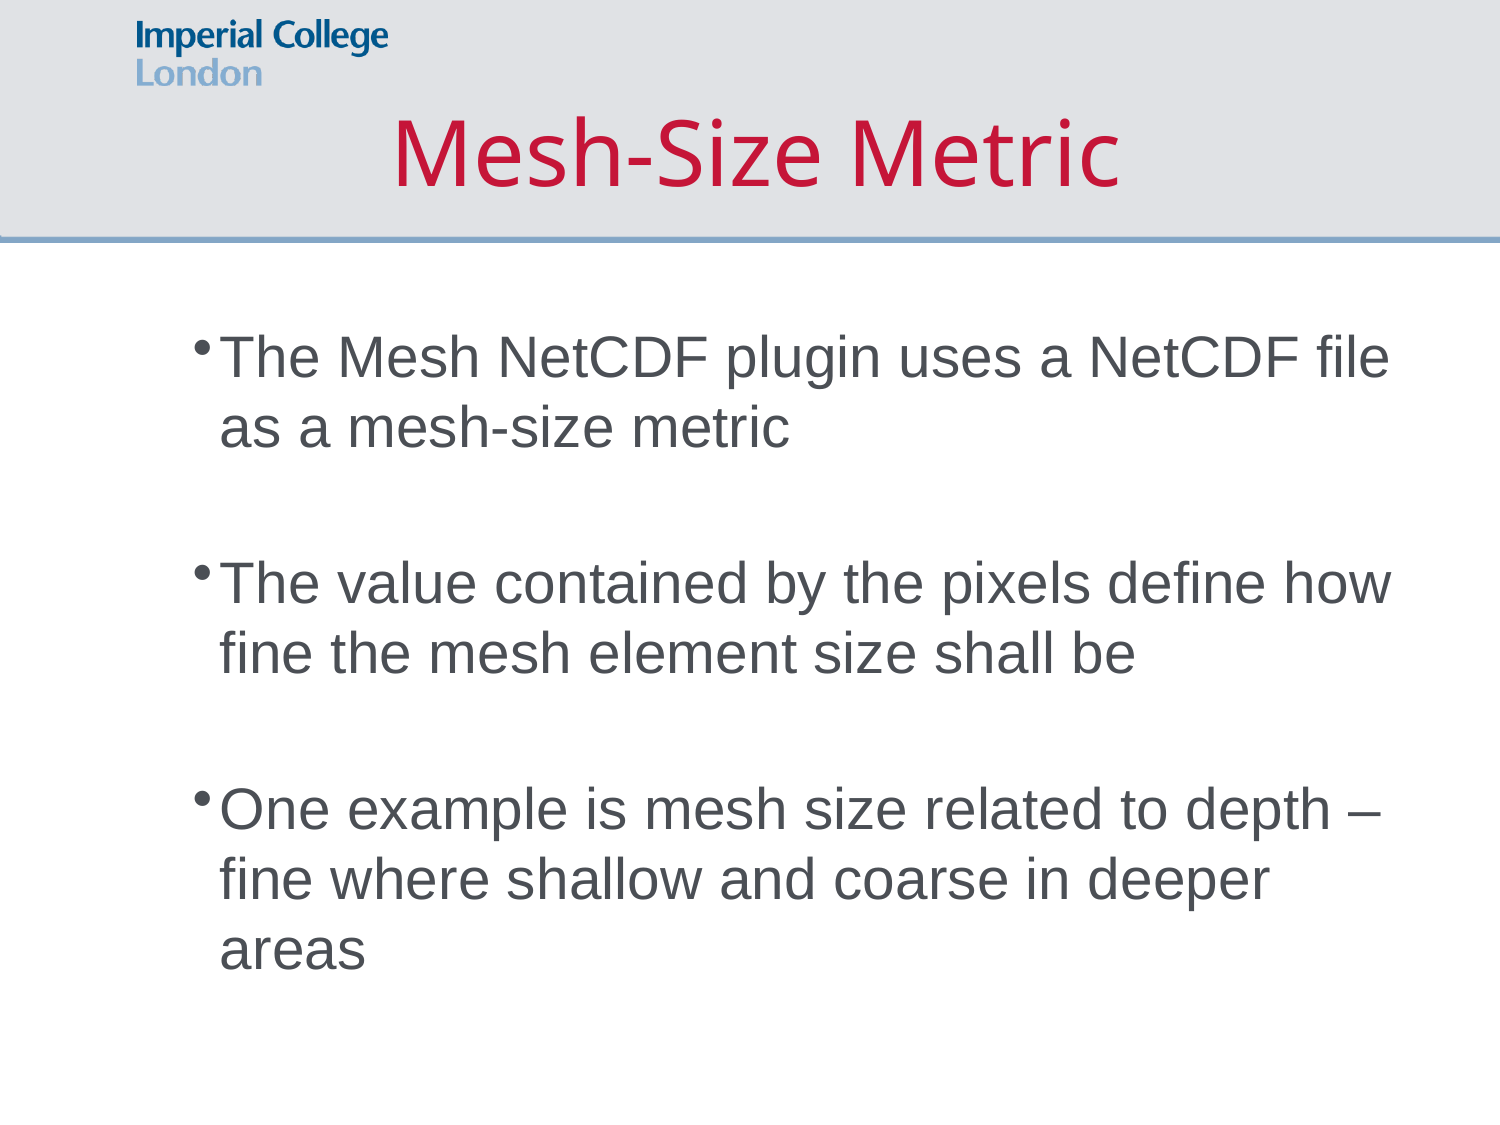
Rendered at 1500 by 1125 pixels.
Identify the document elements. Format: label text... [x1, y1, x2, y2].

picture [0, 0, 1500, 243]
title Mesh-Size Metric [137, 94, 1375, 205]
list The Mesh NetCDF plugin uses a NetCDF file as a mesh-size metric The value contained by the pixels define how fine the mesh element size shall be One example is mesh size related to depth – fine where shallow and coarse in deeper areas [137, 318, 1418, 1063]
